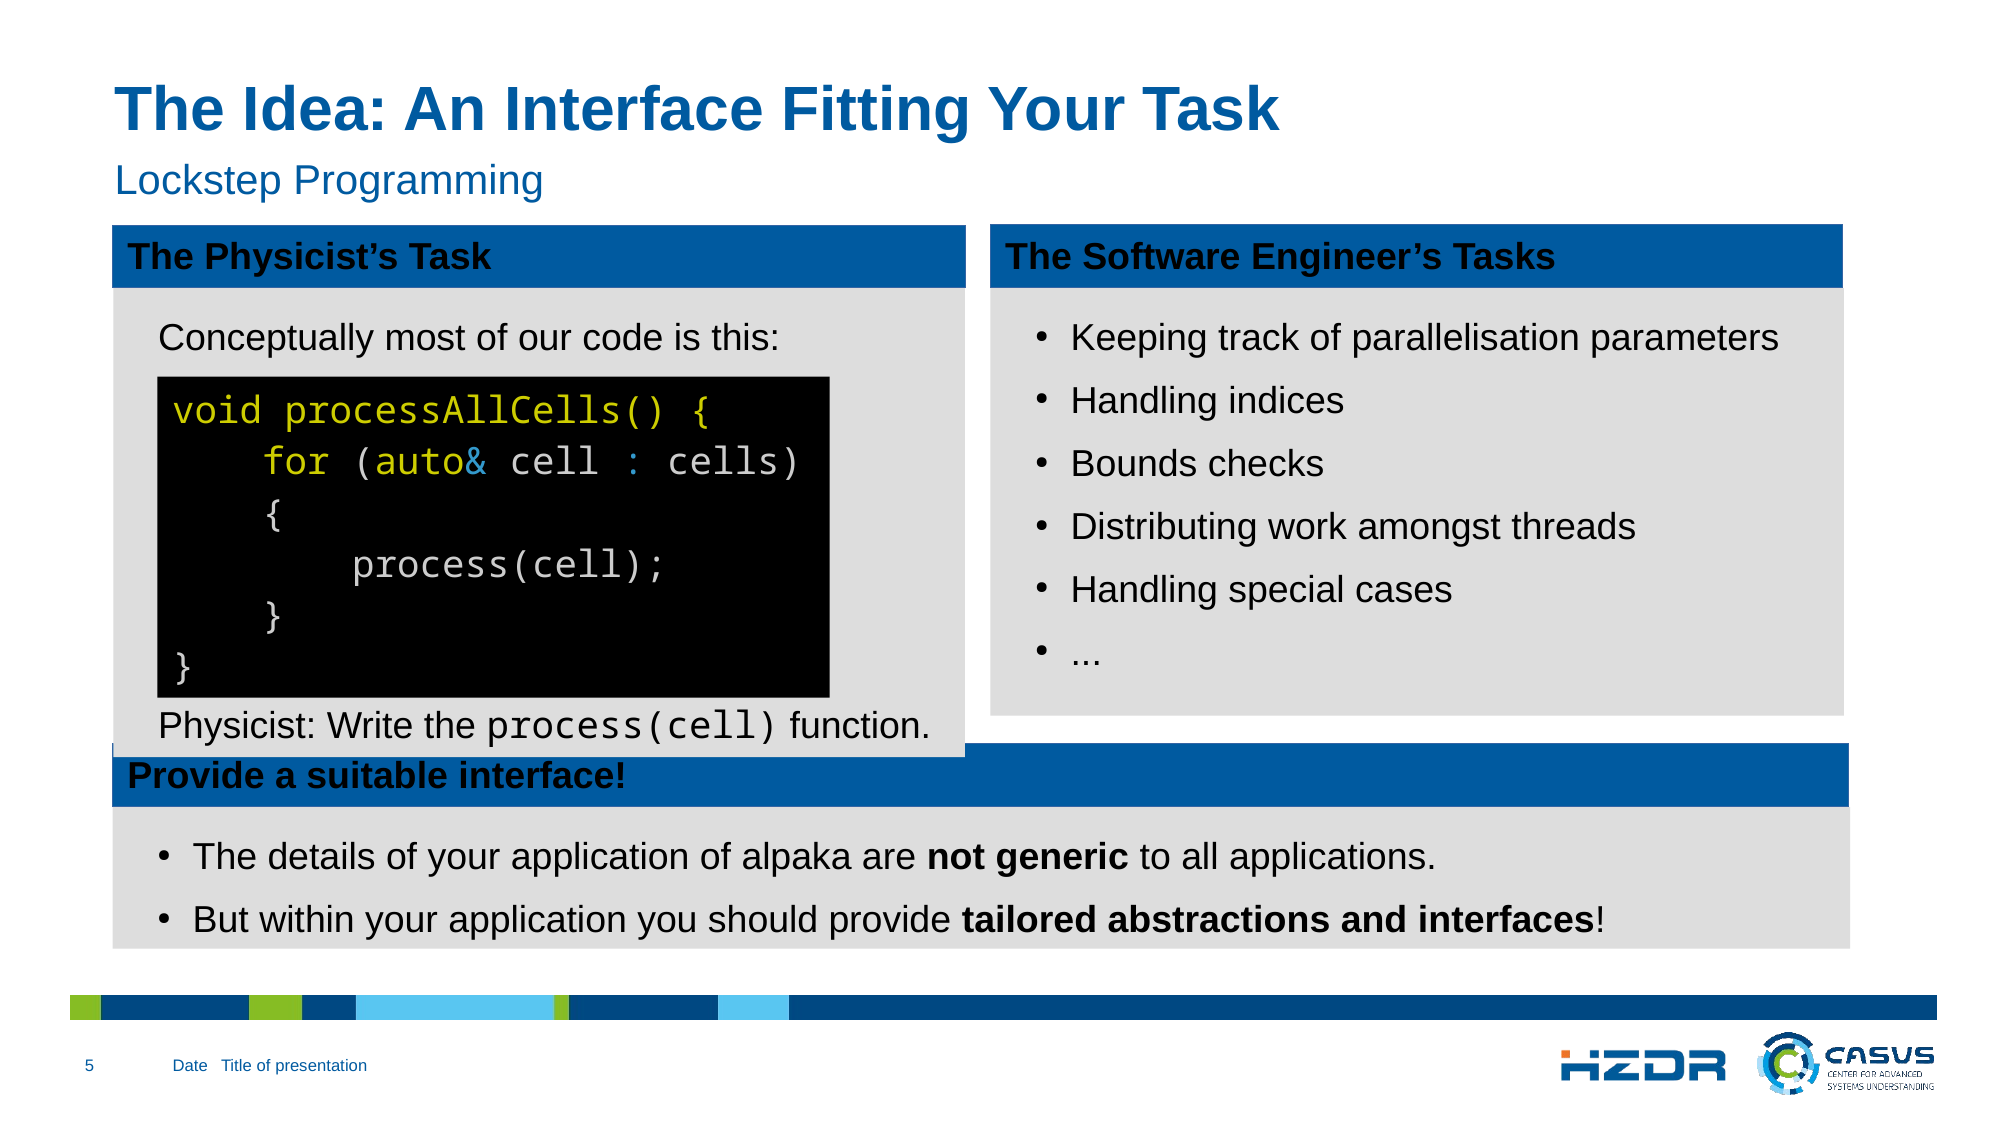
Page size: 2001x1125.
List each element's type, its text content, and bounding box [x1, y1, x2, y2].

text_box Conceptually most of our code is this: Physicist: Write the process(cell) function. [113, 288, 965, 718]
picture [572, 995, 1937, 1020]
picture [70, 995, 101, 1020]
text_box Lockstep Programming [114, 152, 1267, 208]
text_box The Software Engineer’s Tasks [990, 224, 1843, 288]
text_box The details of your application of alpaka are not generic to all applications. But within your application you should provide tailored abstractions and interfaces! [112, 807, 1851, 949]
picture [1757, 1032, 1934, 1095]
text_box void processAllCells() { for (auto& cell : cells) { process(cell); } } [157, 376, 830, 617]
picture [1560, 1049, 1726, 1081]
text_box Keeping track of parallelisation parameters Handling indices Bounds checks Distributing work amongst threads Handling special cases ... [990, 288, 1844, 716]
picture [104, 995, 569, 1020]
title The Idea: An Interface Fitting Your Task [114, 80, 1934, 148]
text_box Provide a suitable interface! [112, 743, 1849, 807]
slide_number Date [107, 1034, 208, 1095]
text_box The Physicist’s Task [112, 225, 966, 288]
